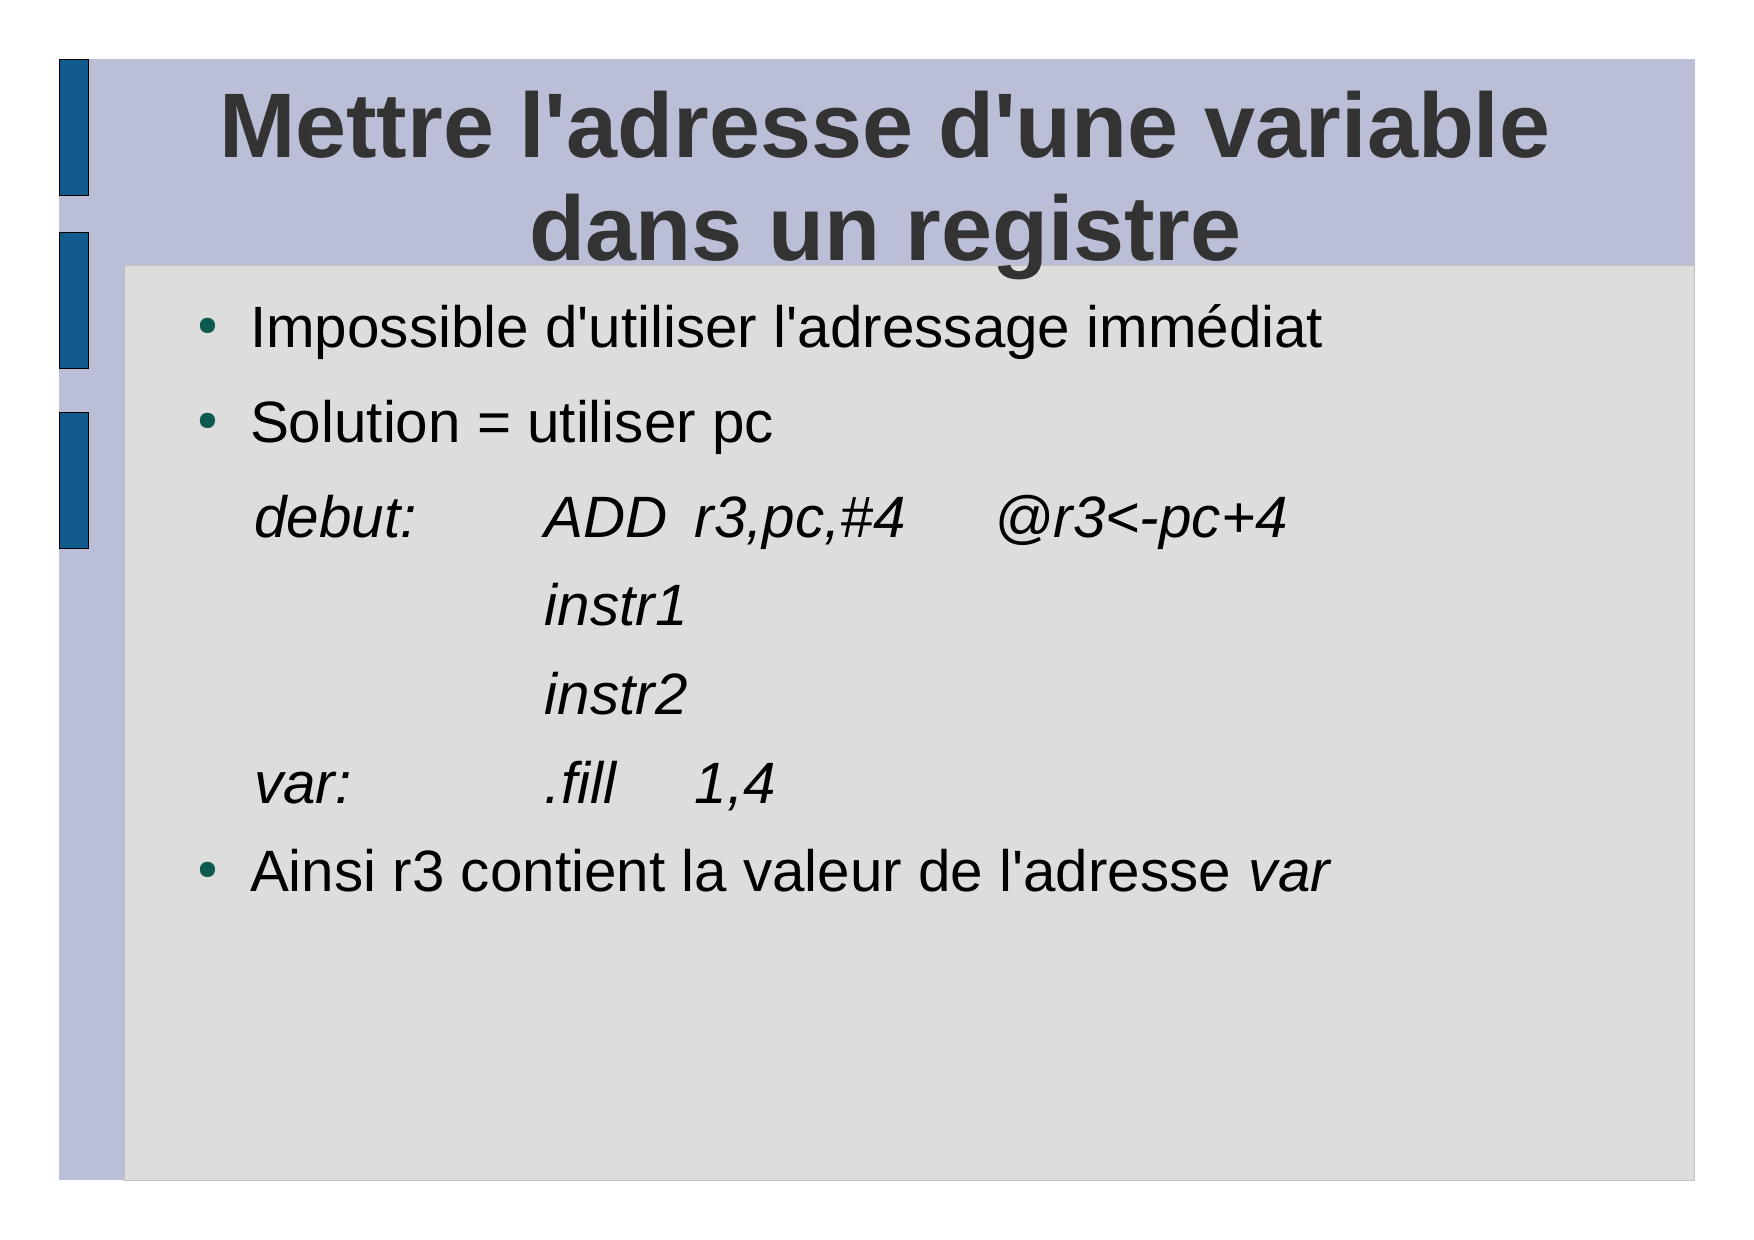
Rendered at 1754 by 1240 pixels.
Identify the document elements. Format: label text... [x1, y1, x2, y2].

list Impossible d'utiliser l'adressage immédiat Solution = utiliser pc debut: ADD r3,pc,#4 @r3<-pc+4 instr1 instr2 var: .fill 1,4 Ainsi r3 contient la valeur de l'adresse var [179, 295, 1577, 1093]
title Mettre l'adresse d'une variable dans un registre [118, 74, 1654, 280]
